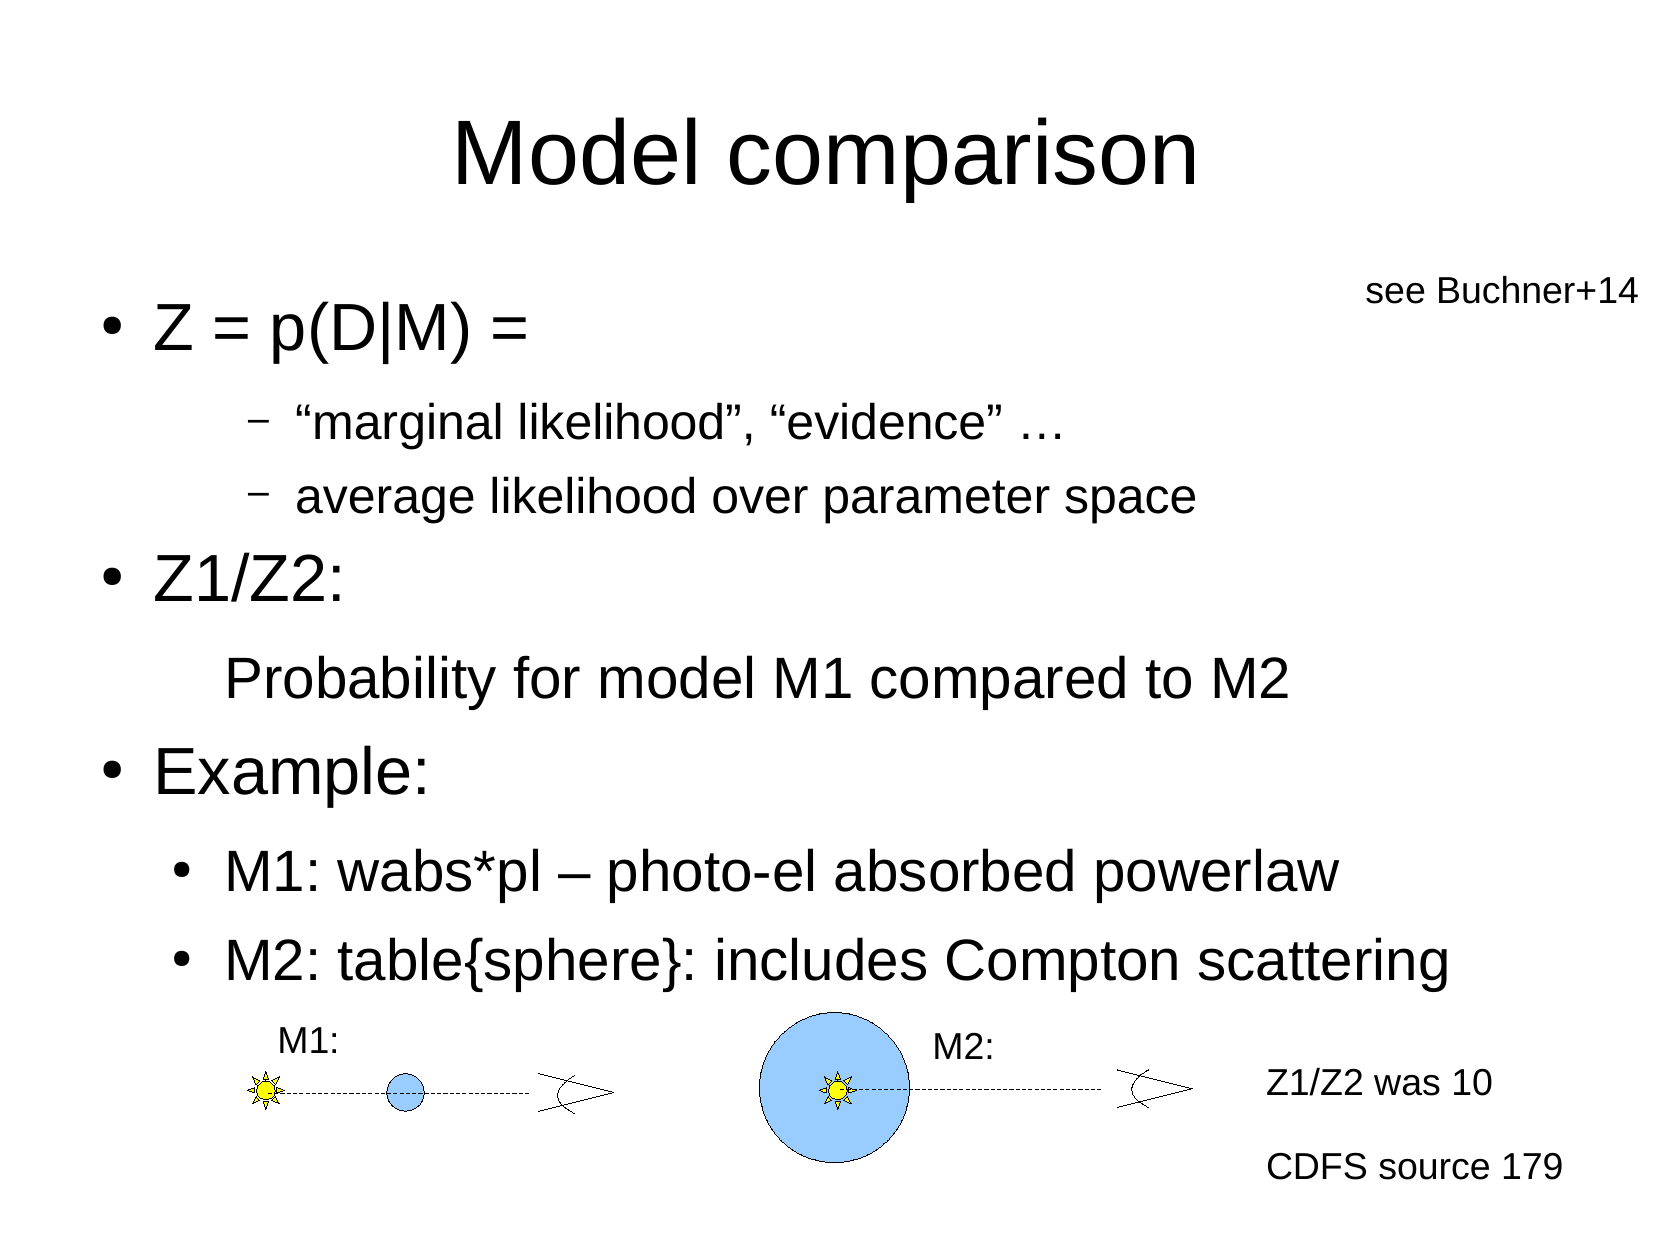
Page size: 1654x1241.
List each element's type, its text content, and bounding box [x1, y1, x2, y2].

text_box M1: [262, 1012, 413, 1070]
text_box [252, 1071, 285, 1104]
text_box [263, 1101, 269, 1110]
text_box Z1/Z2 was 10 CDFS source 179 [1251, 1053, 1589, 1195]
title Model comparison [82, 49, 1571, 257]
text_box [386, 1073, 425, 1112]
text_box [759, 1012, 910, 1163]
text_box see Buchner+14 [1237, 262, 1654, 320]
text_box [247, 1087, 255, 1093]
list Z = p(D|M) = “marginal likelihood”, “evidence” … average likelihood over parameter space Z1/Z2: Probability for model M1 compared to M2 Example: M1: wabs*pl – photo-el absorbed powerlaw M2: table{sphere}: includes Compton scattering [82, 290, 1571, 1010]
text_box M2: [917, 1018, 1068, 1076]
